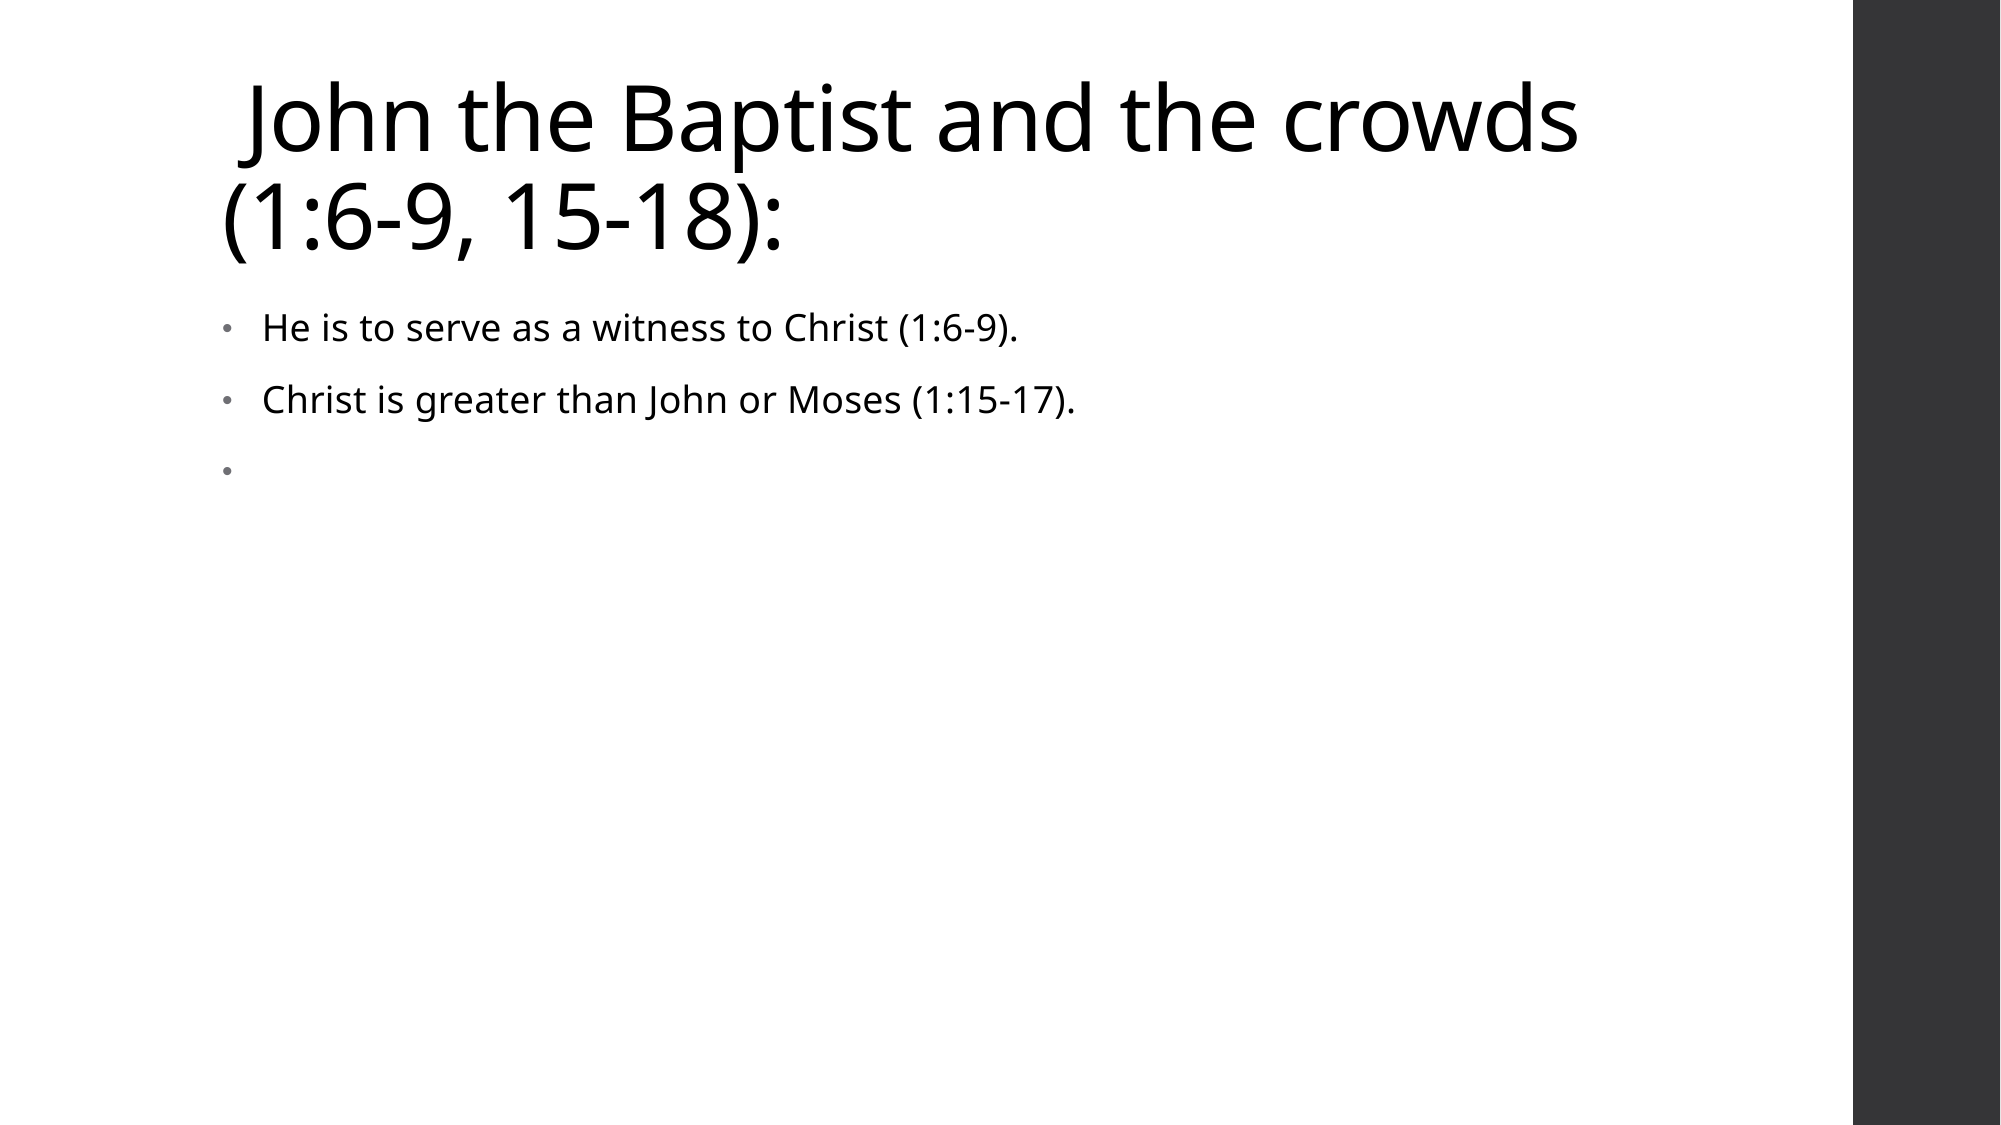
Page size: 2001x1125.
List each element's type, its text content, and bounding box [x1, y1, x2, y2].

title John the Baptist and the crowds (1:6-9, 15-18): [206, 60, 1797, 278]
list He is to serve as a witness to Christ (1:6-9). Christ is greater than John or Moses (1:15-17). [206, 299, 1617, 1014]
